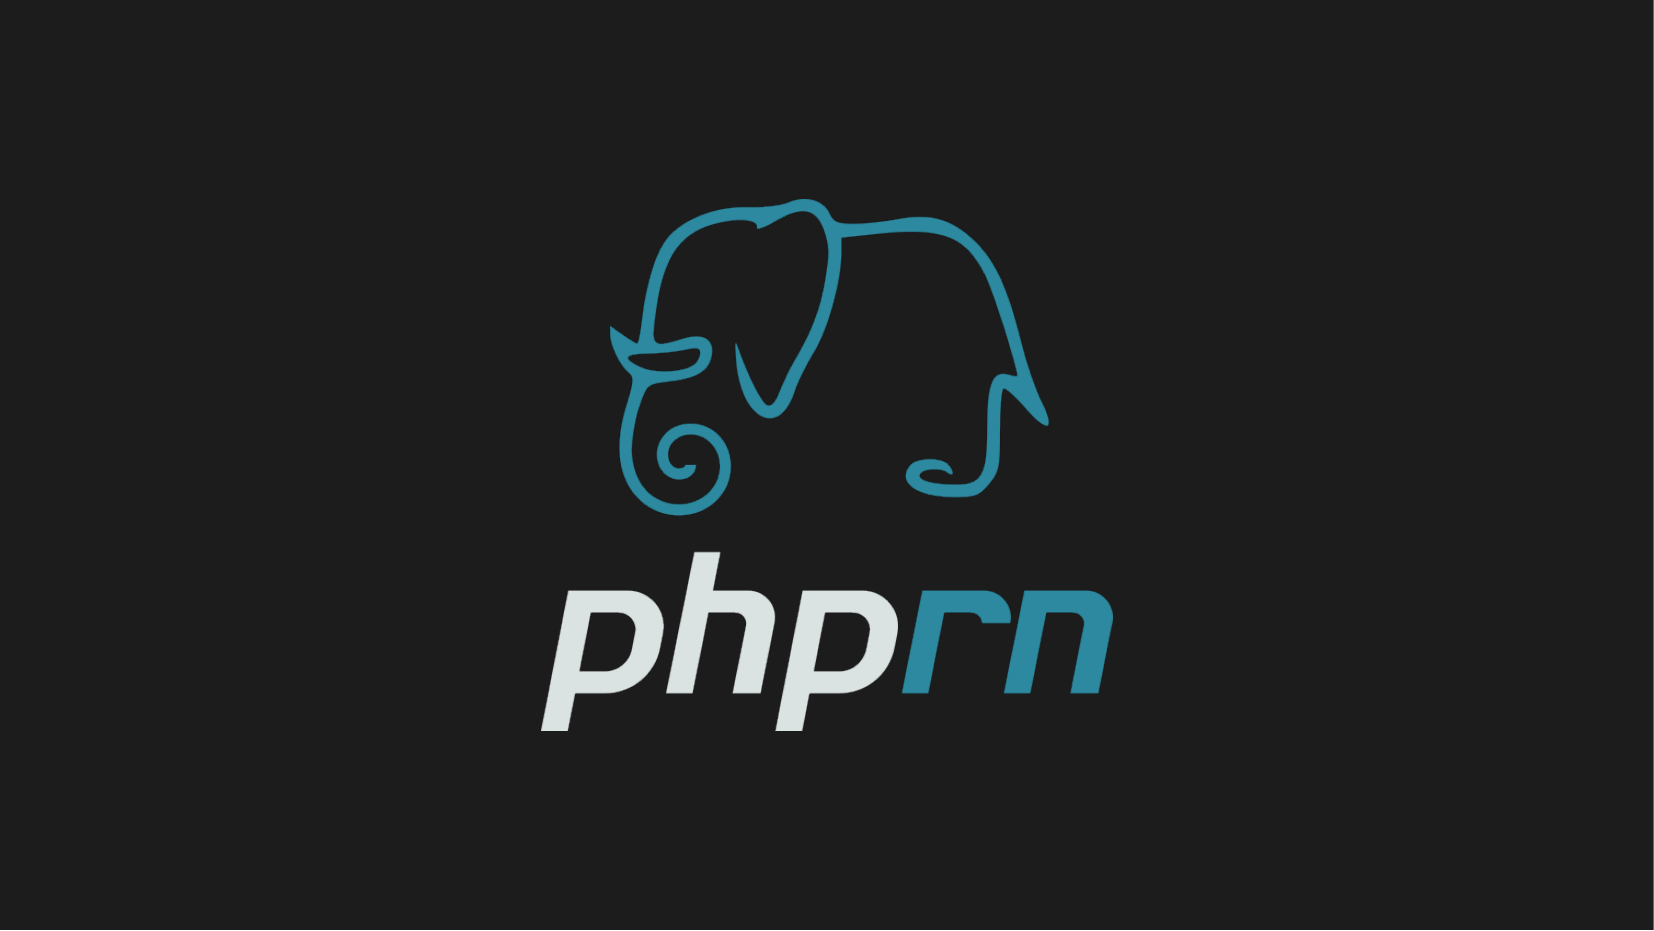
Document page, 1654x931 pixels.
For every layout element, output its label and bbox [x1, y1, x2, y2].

picture [541, 199, 1113, 731]
